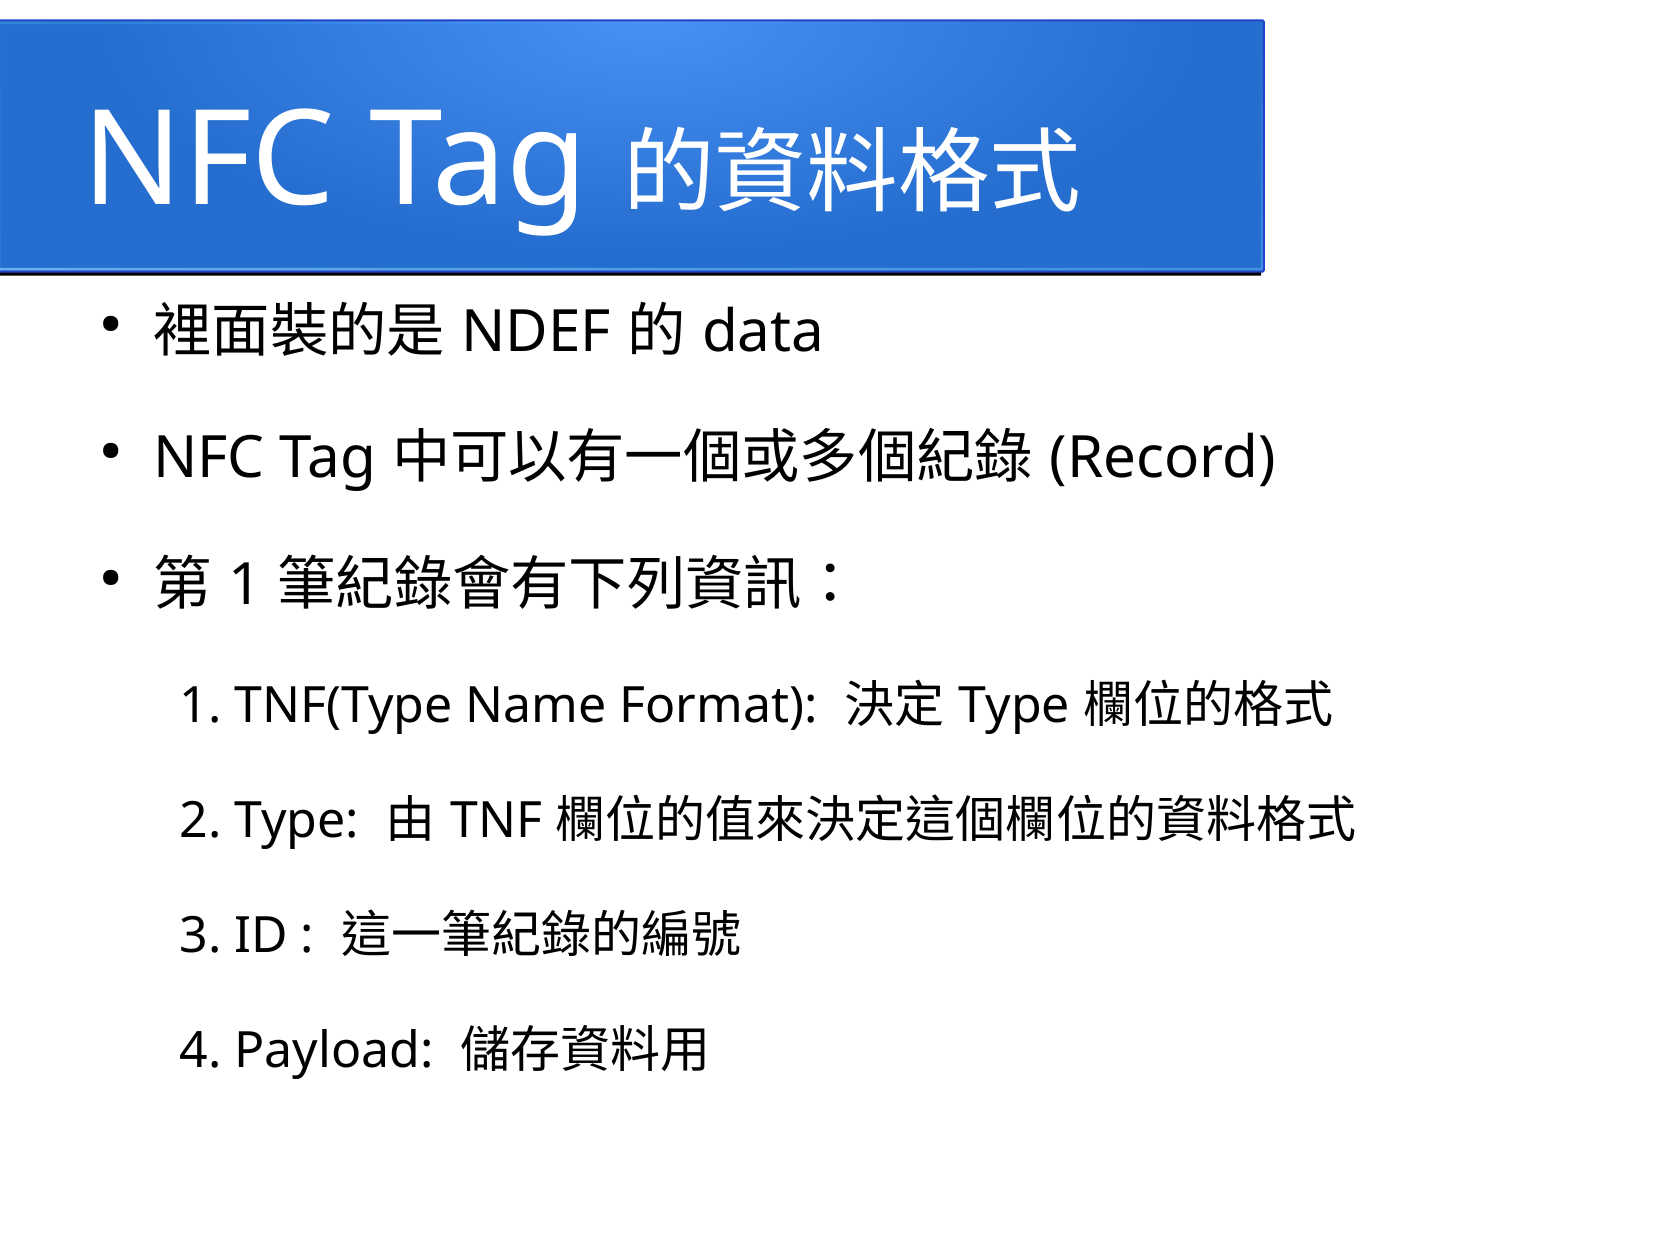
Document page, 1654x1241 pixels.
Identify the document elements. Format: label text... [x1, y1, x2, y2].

list 裡面裝的是NDEF的data NFC Tag中可以有一個或多個紀錄(Record) 第1筆紀錄會有下列資訊： 1. TNF(Type Name Format): 決定Type欄位的格式 2. Type: 由TNF欄位的值來決定這個欄位的資料格式 3. ID : 這一筆紀錄的編號 4. Payload: 儲存資料用 [82, 283, 1538, 1111]
title NFC Tag的資料格式 [82, 49, 1250, 257]
